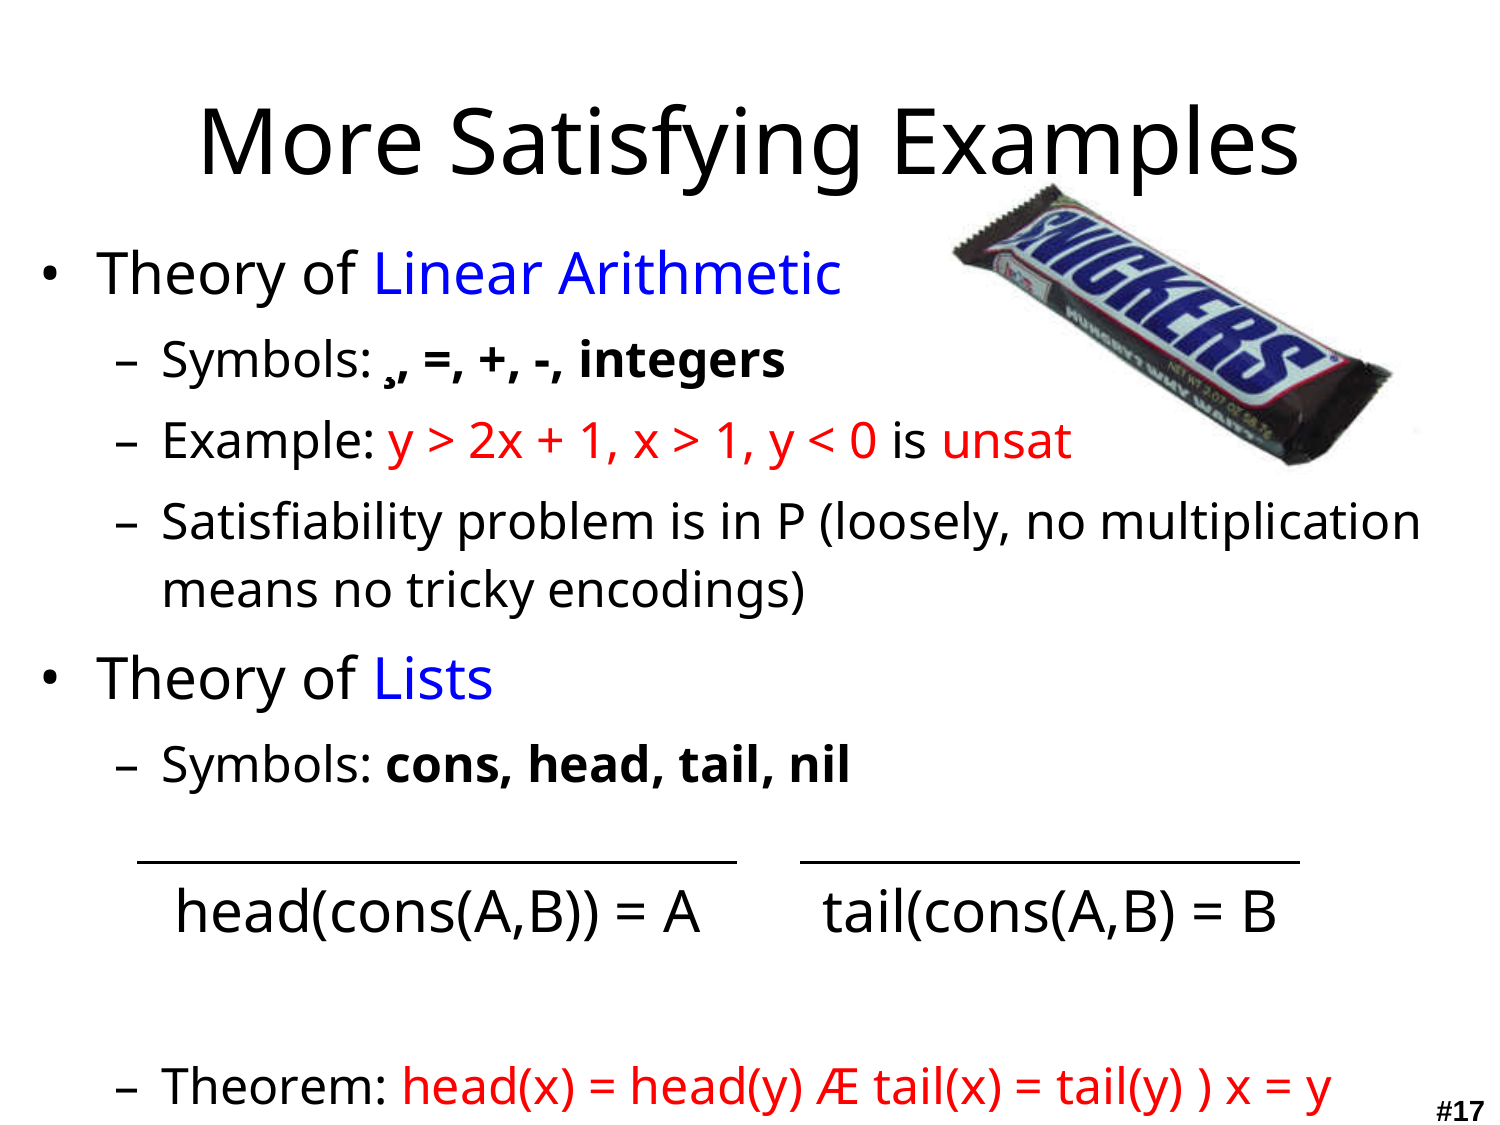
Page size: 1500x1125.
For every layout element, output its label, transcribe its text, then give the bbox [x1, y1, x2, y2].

title More Satisfying Examples [24, 45, 1476, 224]
list Theory of Linear Arithmetic Symbols: ¸, =, +, -, integers Example: y > 2x + 1, x > 1, y < 0 is unsat Satisfiability problem is in P (loosely, no multiplication means no tricky encodings) Theory of Lists Symbols: cons, head, tail, nil Theorem: head(x) = head(y) Æ tail(x) = tail(y) ) x = y [24, 224, 1476, 1063]
text_box tail(cons(A,B) = B [800, 864, 1300, 955]
text_box head(cons(A,B)) = A [137, 862, 738, 955]
